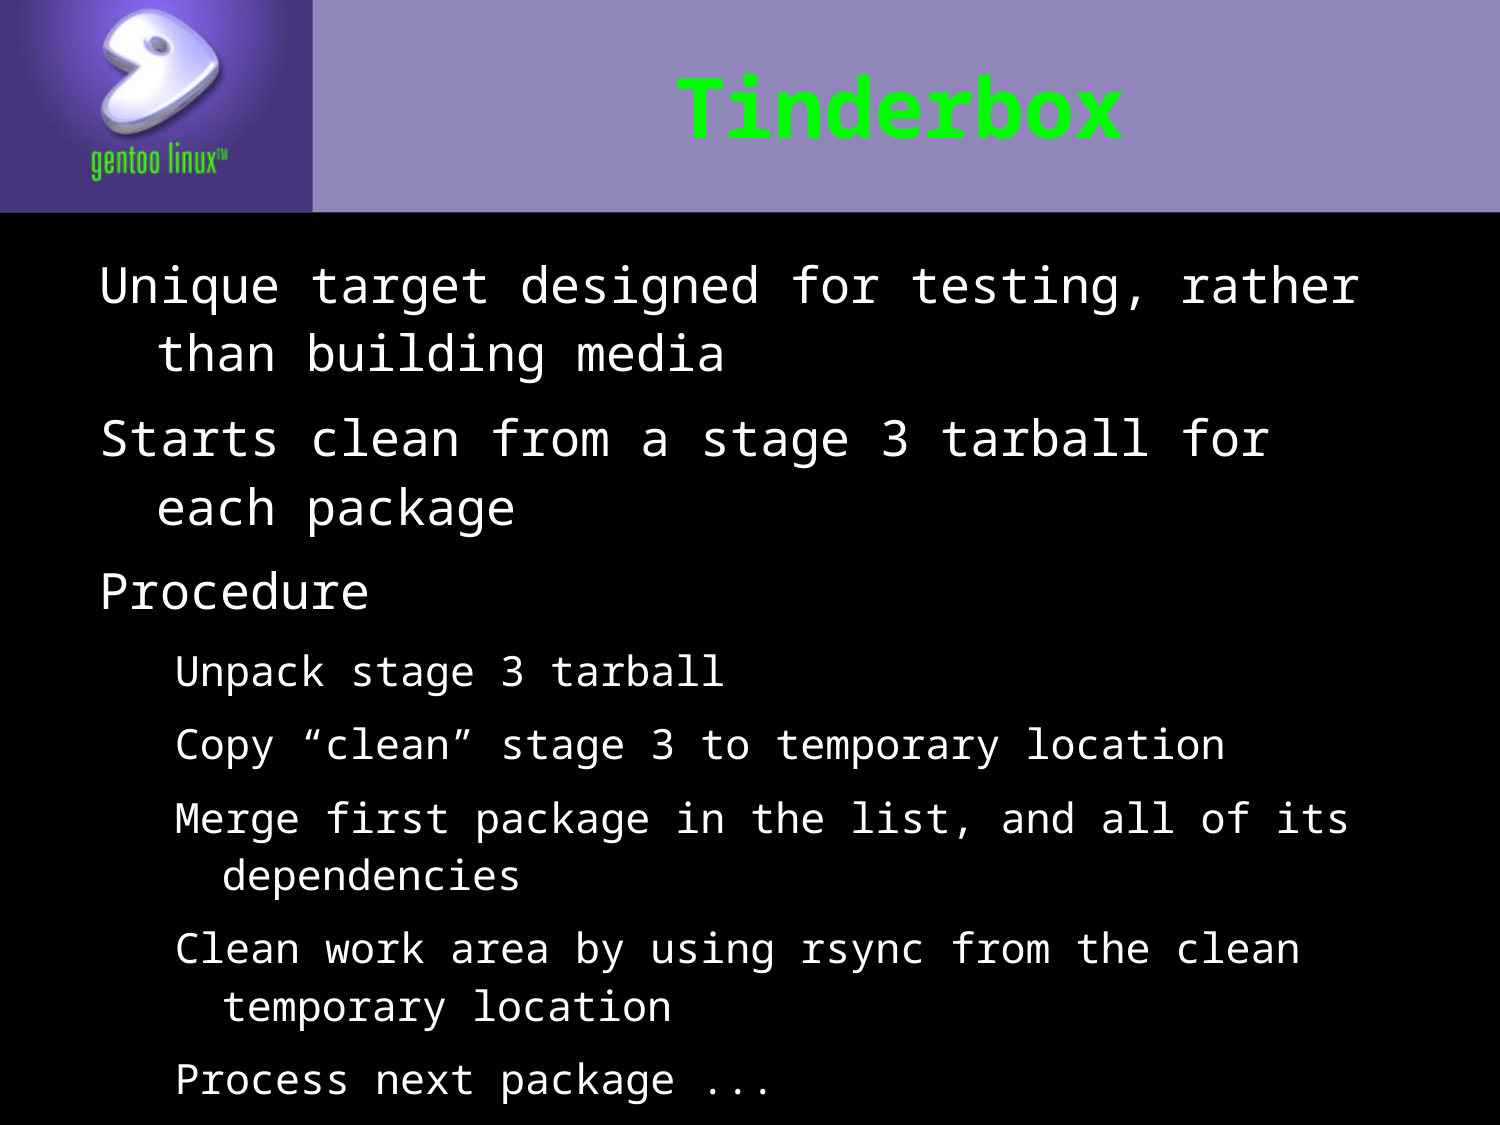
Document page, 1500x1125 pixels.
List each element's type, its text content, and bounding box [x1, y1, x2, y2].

picture [0, 0, 302, 184]
title Tinderbox [324, 19, 1476, 193]
list Unique target designed for testing, rather than building media Starts clean from a stage 3 tarball for each package Procedure Unpack stage 3 tarball Copy “clean” stage 3 to temporary location Merge first package in the list, and all of its dependencies Clean work area by using rsync from the clean temporary location Process next package ... Used by Release Engineering prior to release for QA [99, 249, 1388, 1086]
